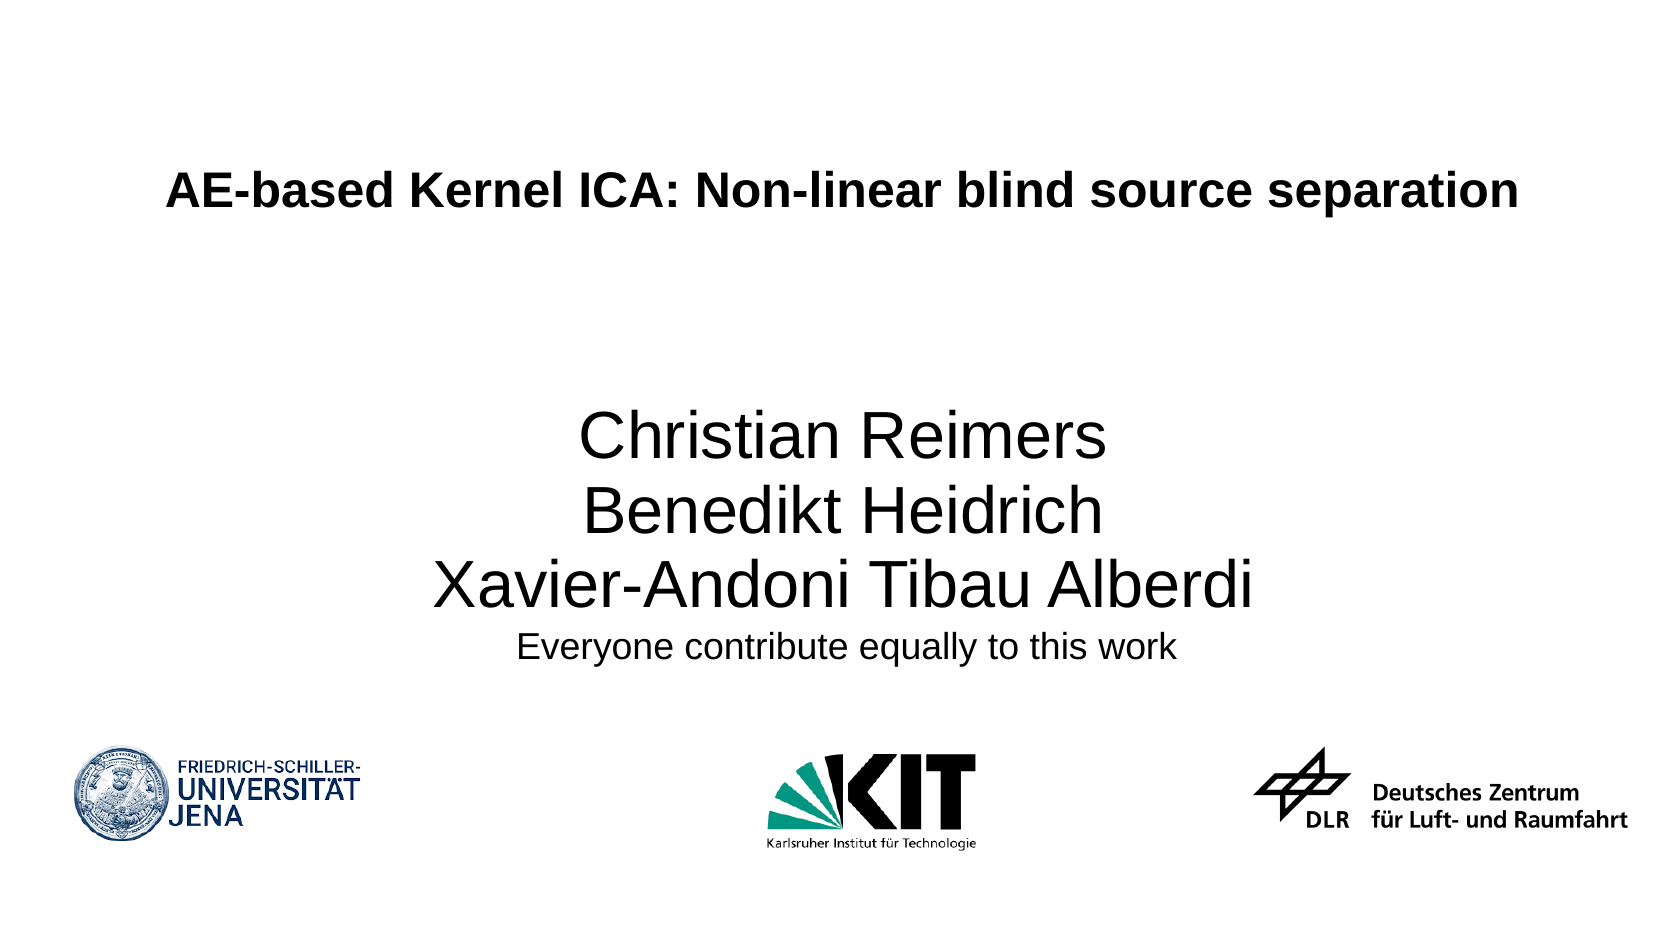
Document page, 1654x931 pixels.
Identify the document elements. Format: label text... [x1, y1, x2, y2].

picture [765, 754, 976, 851]
text_box AE-based Kernel ICA: Non-linear blind source separation [150, 154, 1536, 226]
picture [60, 730, 373, 856]
text_box Everyone contribute equally to this work [501, 618, 1193, 676]
picture [1245, 730, 1636, 851]
subtitle Christian Reimers Benedikt Heidrich Xavier-Andoni Tibau Alberdi [405, 330, 1283, 691]
